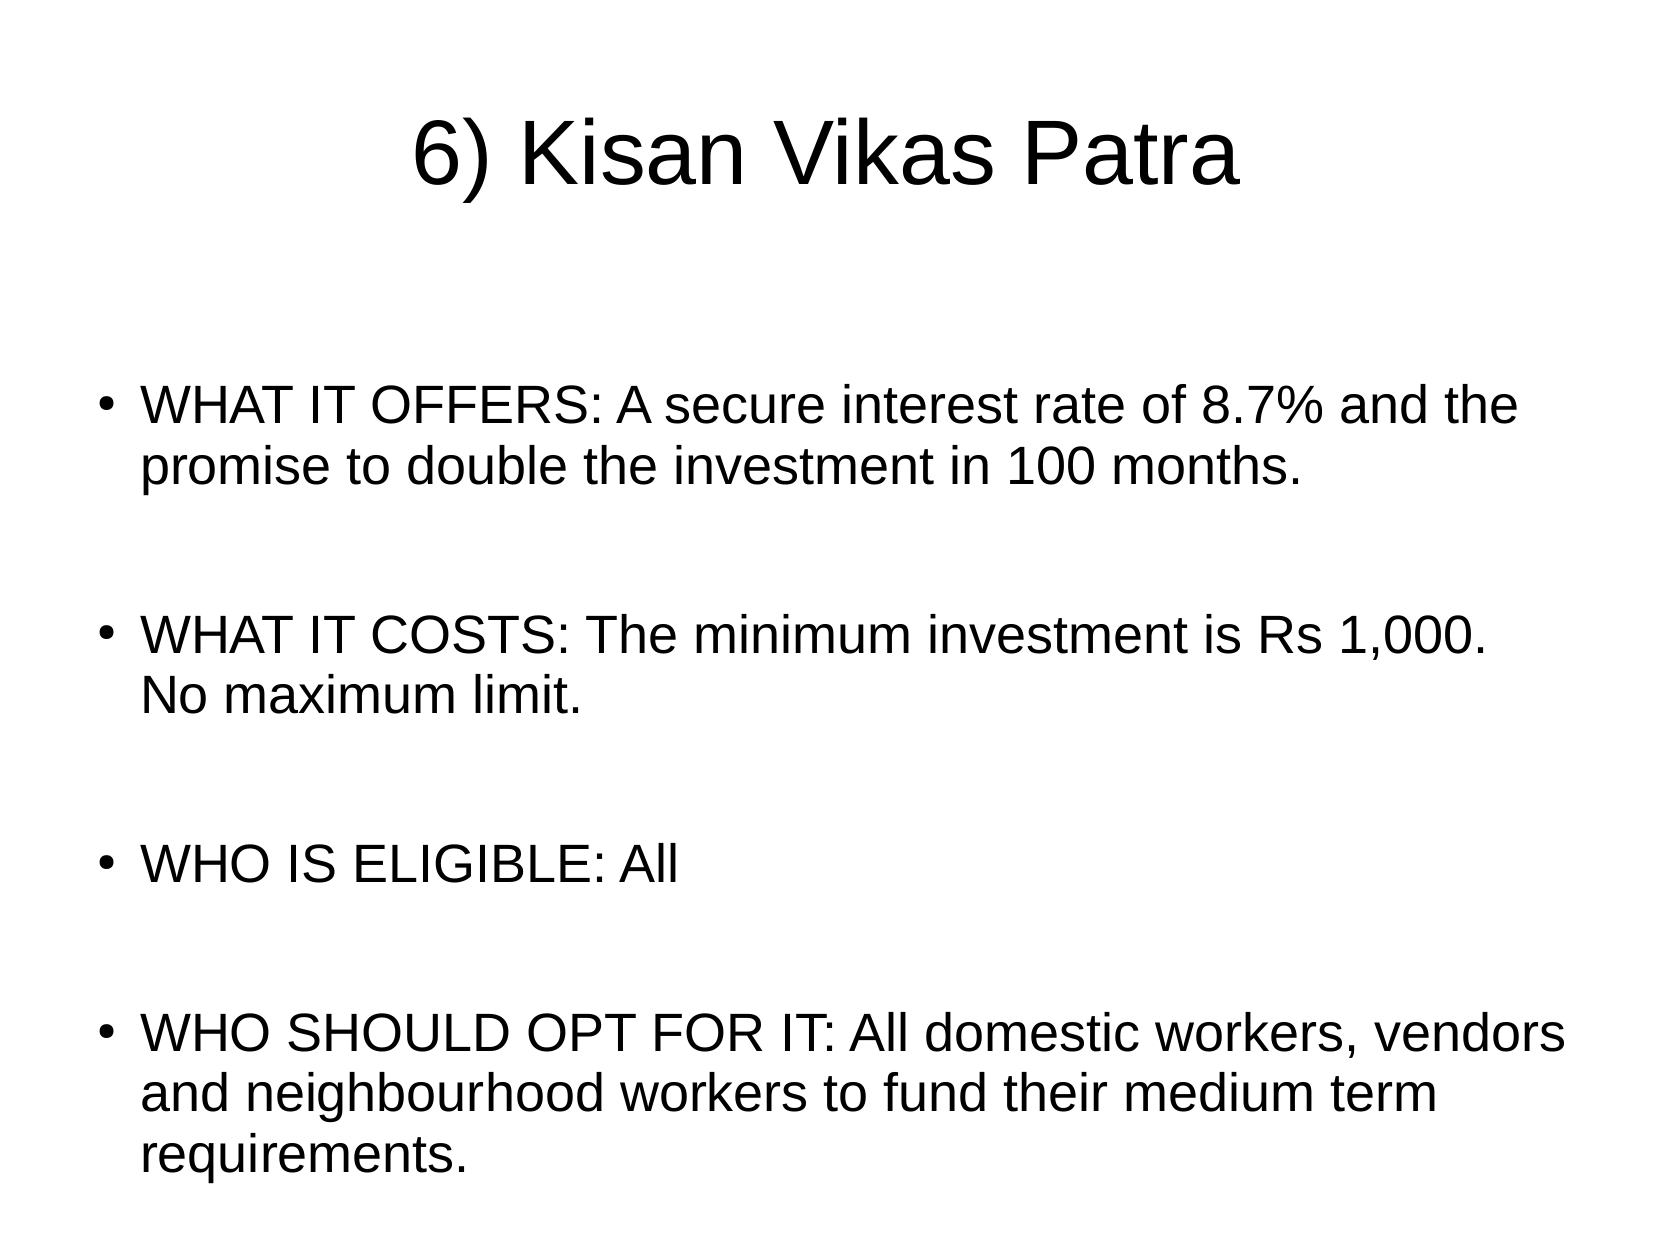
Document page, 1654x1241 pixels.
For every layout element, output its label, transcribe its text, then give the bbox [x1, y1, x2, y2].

title 6) Kisan Vikas Patra [82, 49, 1571, 257]
list WHAT IT OFFERS: A secure interest rate of 8.7% and the promise to double the investment in 100 months. WHAT IT COSTS: The minimum investment is Rs 1,000. No maximum limit. WHO IS ELIGIBLE: All WHO SHOULD OPT FOR IT: All domestic workers, vendors and neighbourhood workers to fund their medium term requirements. [82, 290, 1571, 1186]
